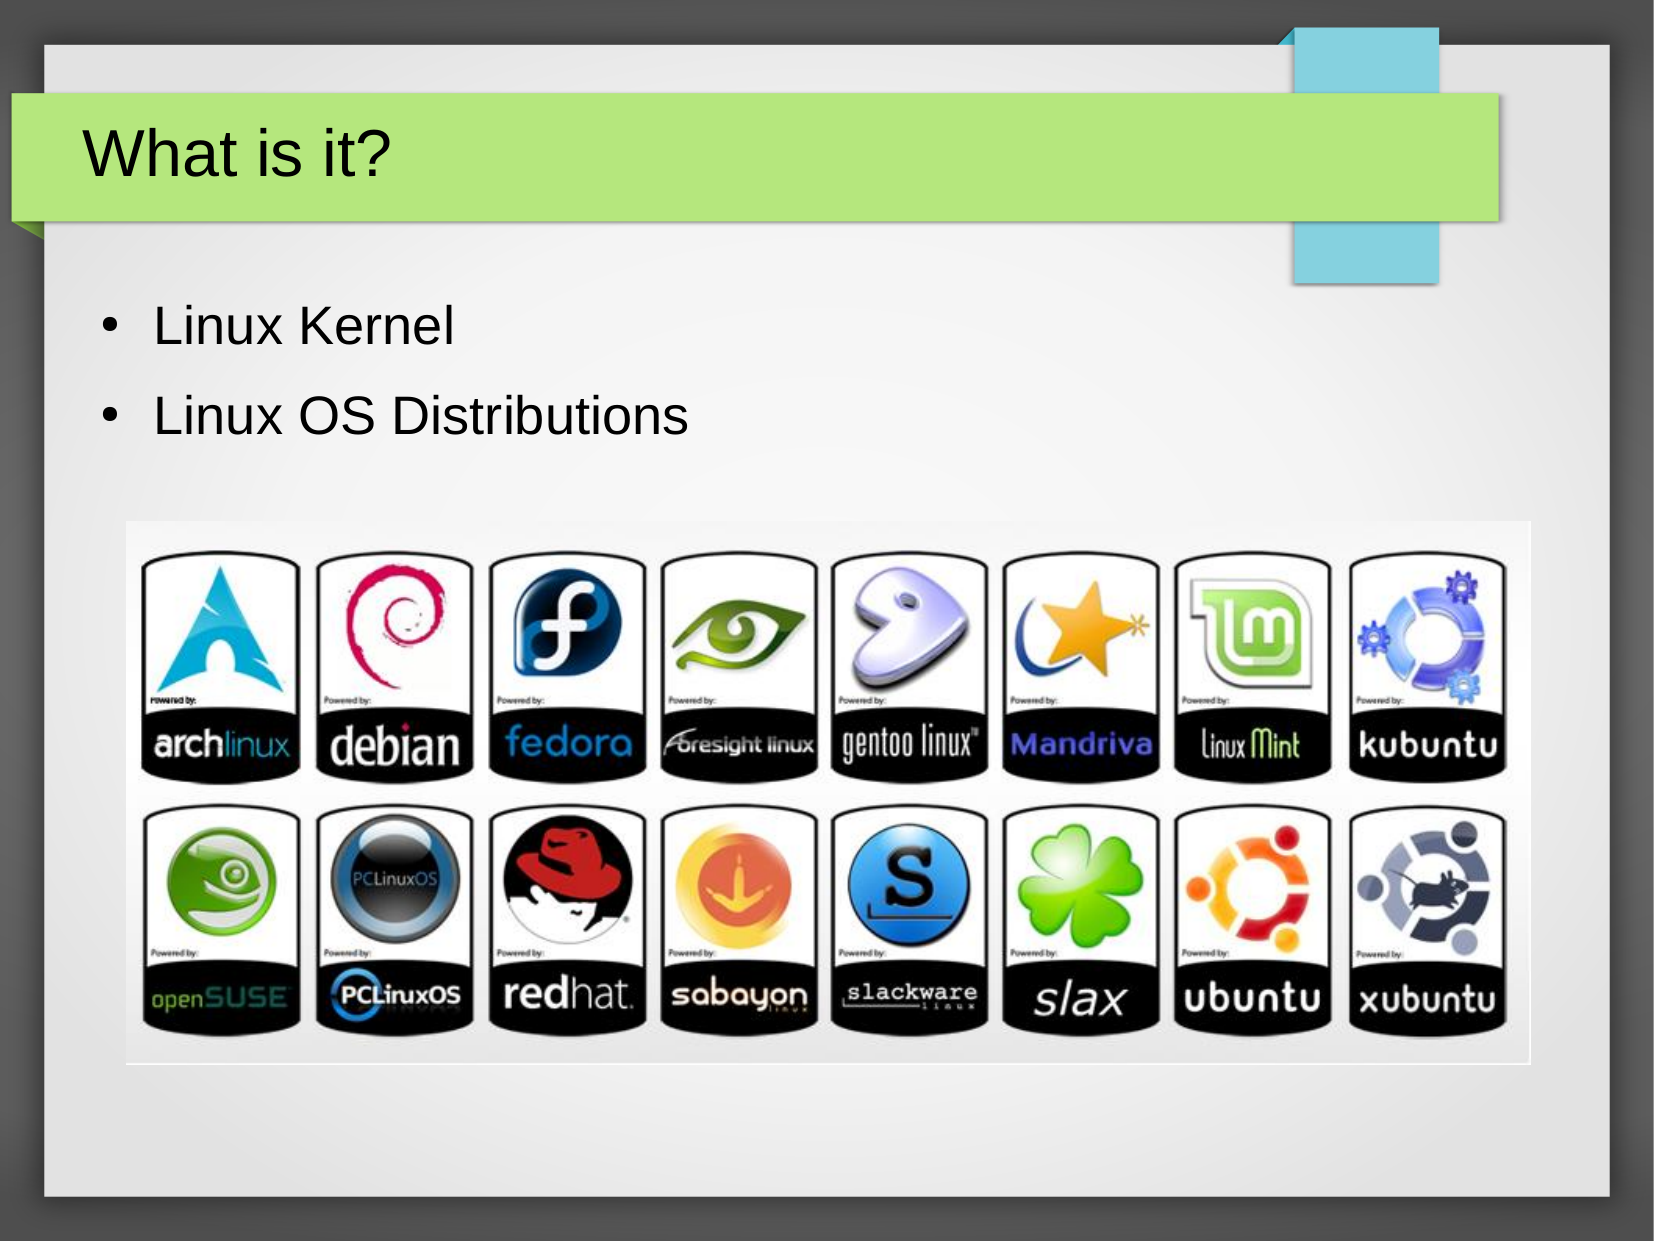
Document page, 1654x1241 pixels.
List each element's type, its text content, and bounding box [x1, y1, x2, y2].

list Linux Kernel Linux OS Distributions [82, 295, 1571, 1015]
title What is it? [82, 94, 1264, 213]
picture [0, 0, 1654, 1241]
